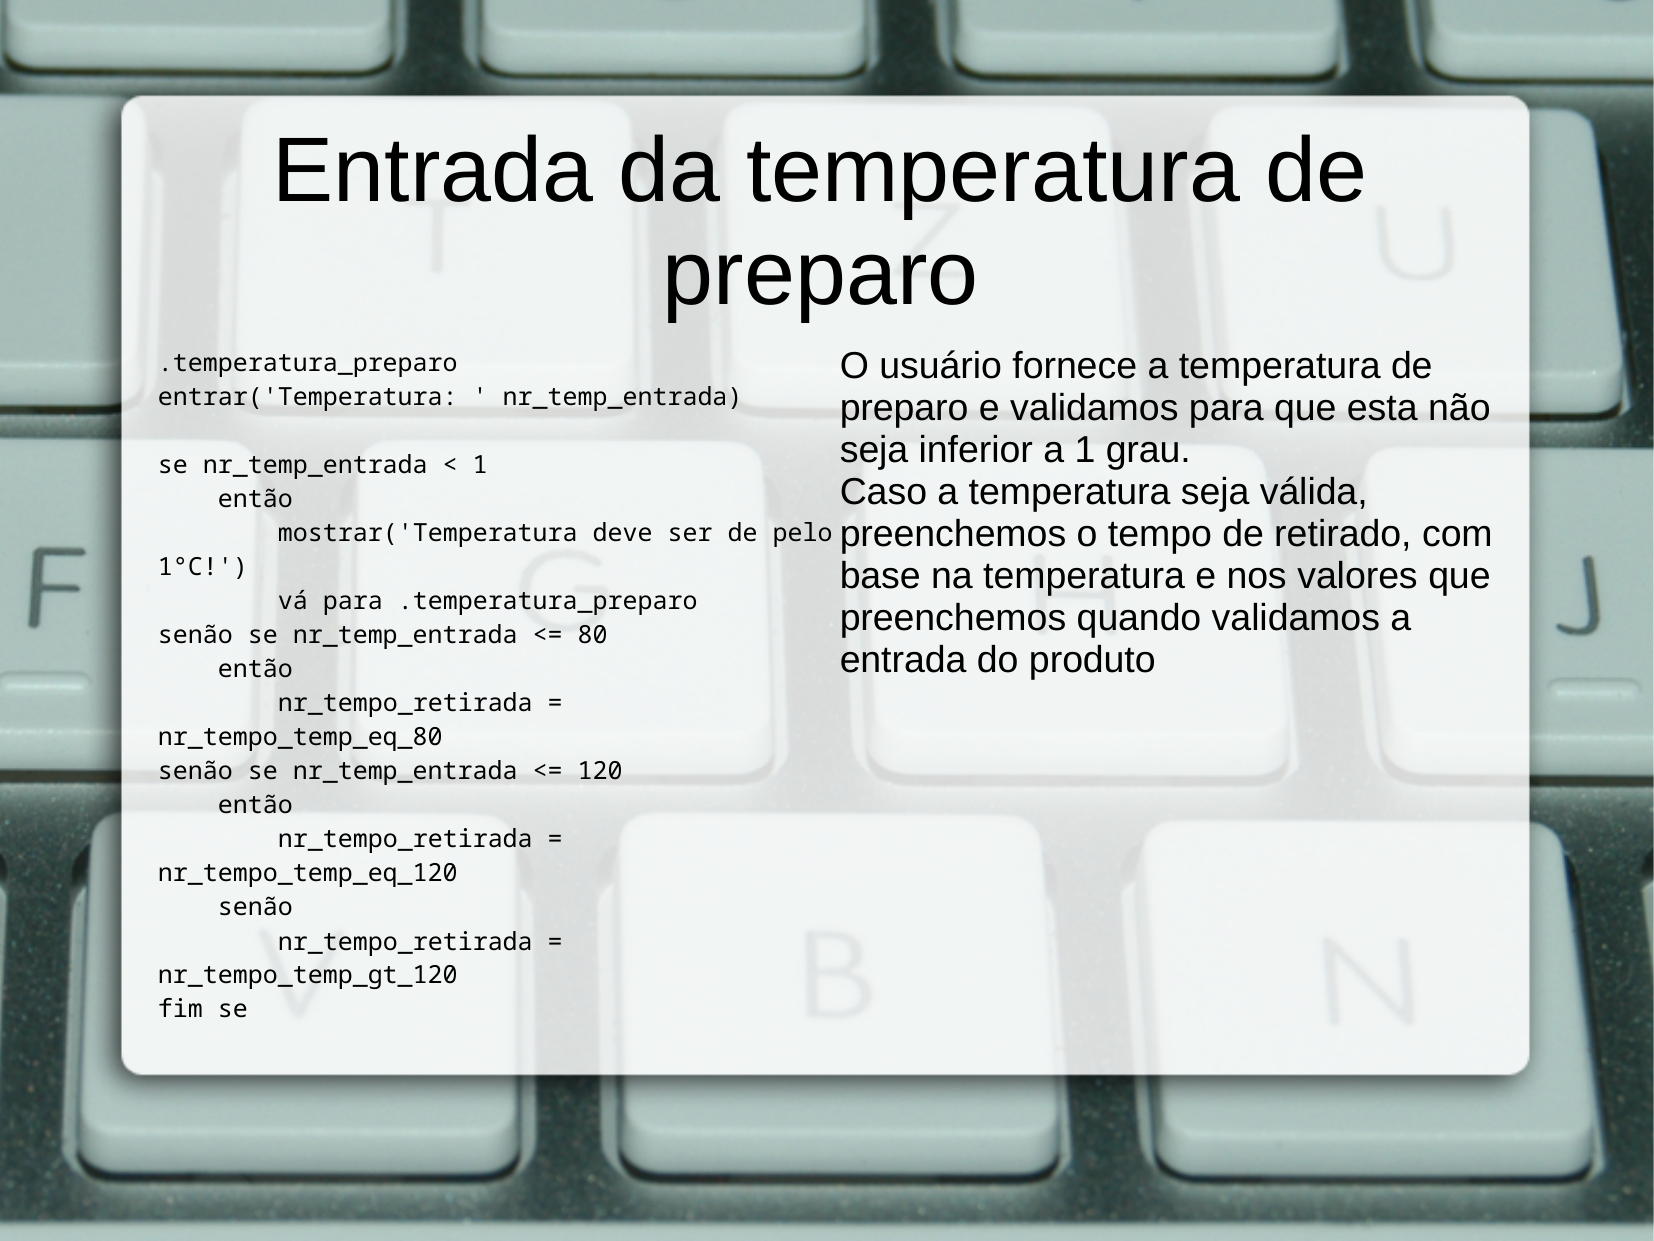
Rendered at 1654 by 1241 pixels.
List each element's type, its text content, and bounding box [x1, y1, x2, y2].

text_box O usuário fornece a temperatura de preparo e validamos para que esta não seja inferior a 1 grau. Caso a temperatura seja válida, preenchemos o tempo de retirado, com base na temperatura e nos valores que preenchemos quando validamos a entrada do produto [825, 337, 1538, 689]
text_box .temperatura_preparo entrar('Temperatura: ' nr_temp_entrada) se nr_temp_entrada < 1 então mostrar('Temperatura deve ser de pelo 1°C!') vá para .temperatura_preparo senão se nr_temp_entrada <= 80 então nr_tempo_retirada = nr_tempo_temp_eq_80 senão se nr_temp_entrada <= 120 então nr_tempo_retirada = nr_tempo_temp_eq_120 senão nr_tempo_retirada = nr_tempo_temp_gt_120 fim se [143, 337, 863, 901]
picture [0, 0, 1654, 1241]
title Entrada da temperatura de preparo [135, 118, 1506, 324]
